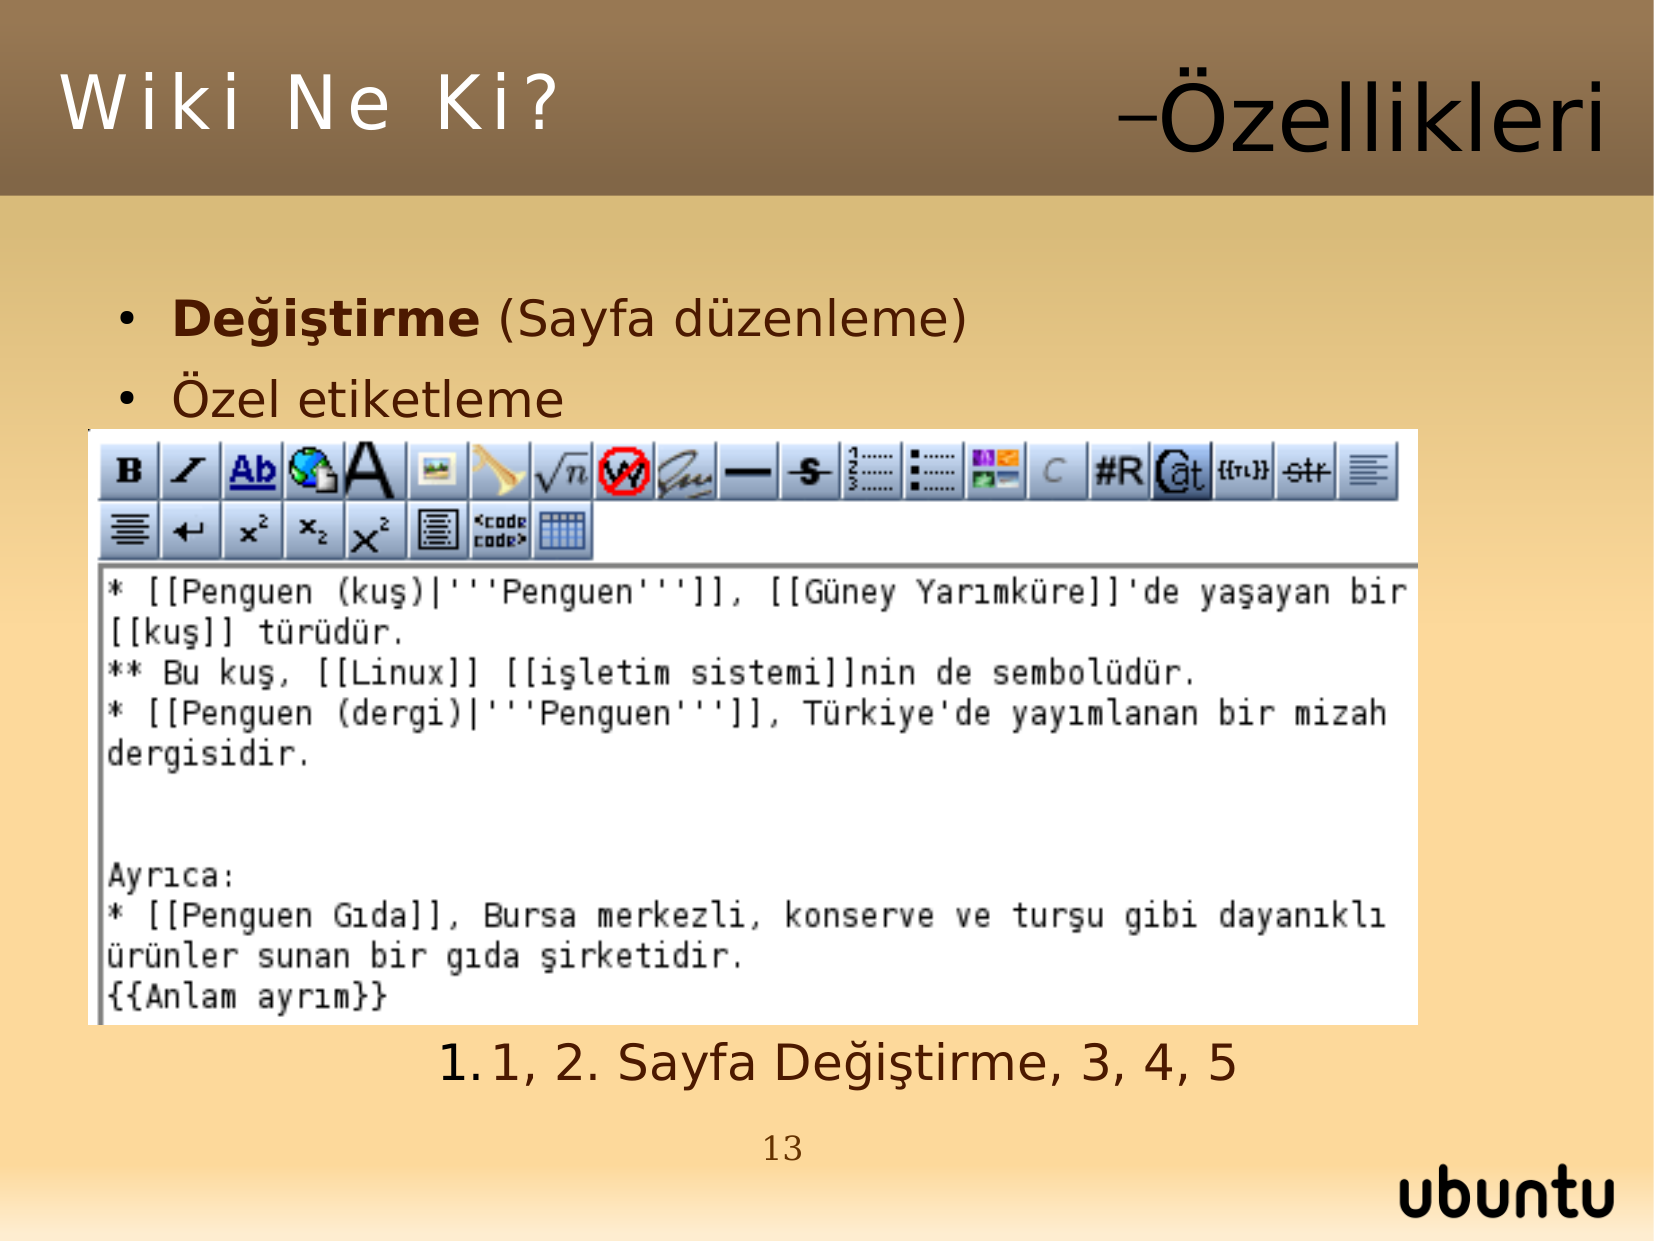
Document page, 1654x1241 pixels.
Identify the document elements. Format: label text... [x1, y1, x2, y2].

list 1, 2. Sayfa Değiştirme, 3, 4, 5 [76, 1033, 1565, 1168]
title Wiki Ne Ki? [59, 29, 1595, 178]
list Değiştirme (Sayfa düzenleme) Özel etiketleme [82, 290, 1571, 650]
picture [0, 0, 1654, 1241]
text_box Özellikleri [1092, 59, 1625, 182]
